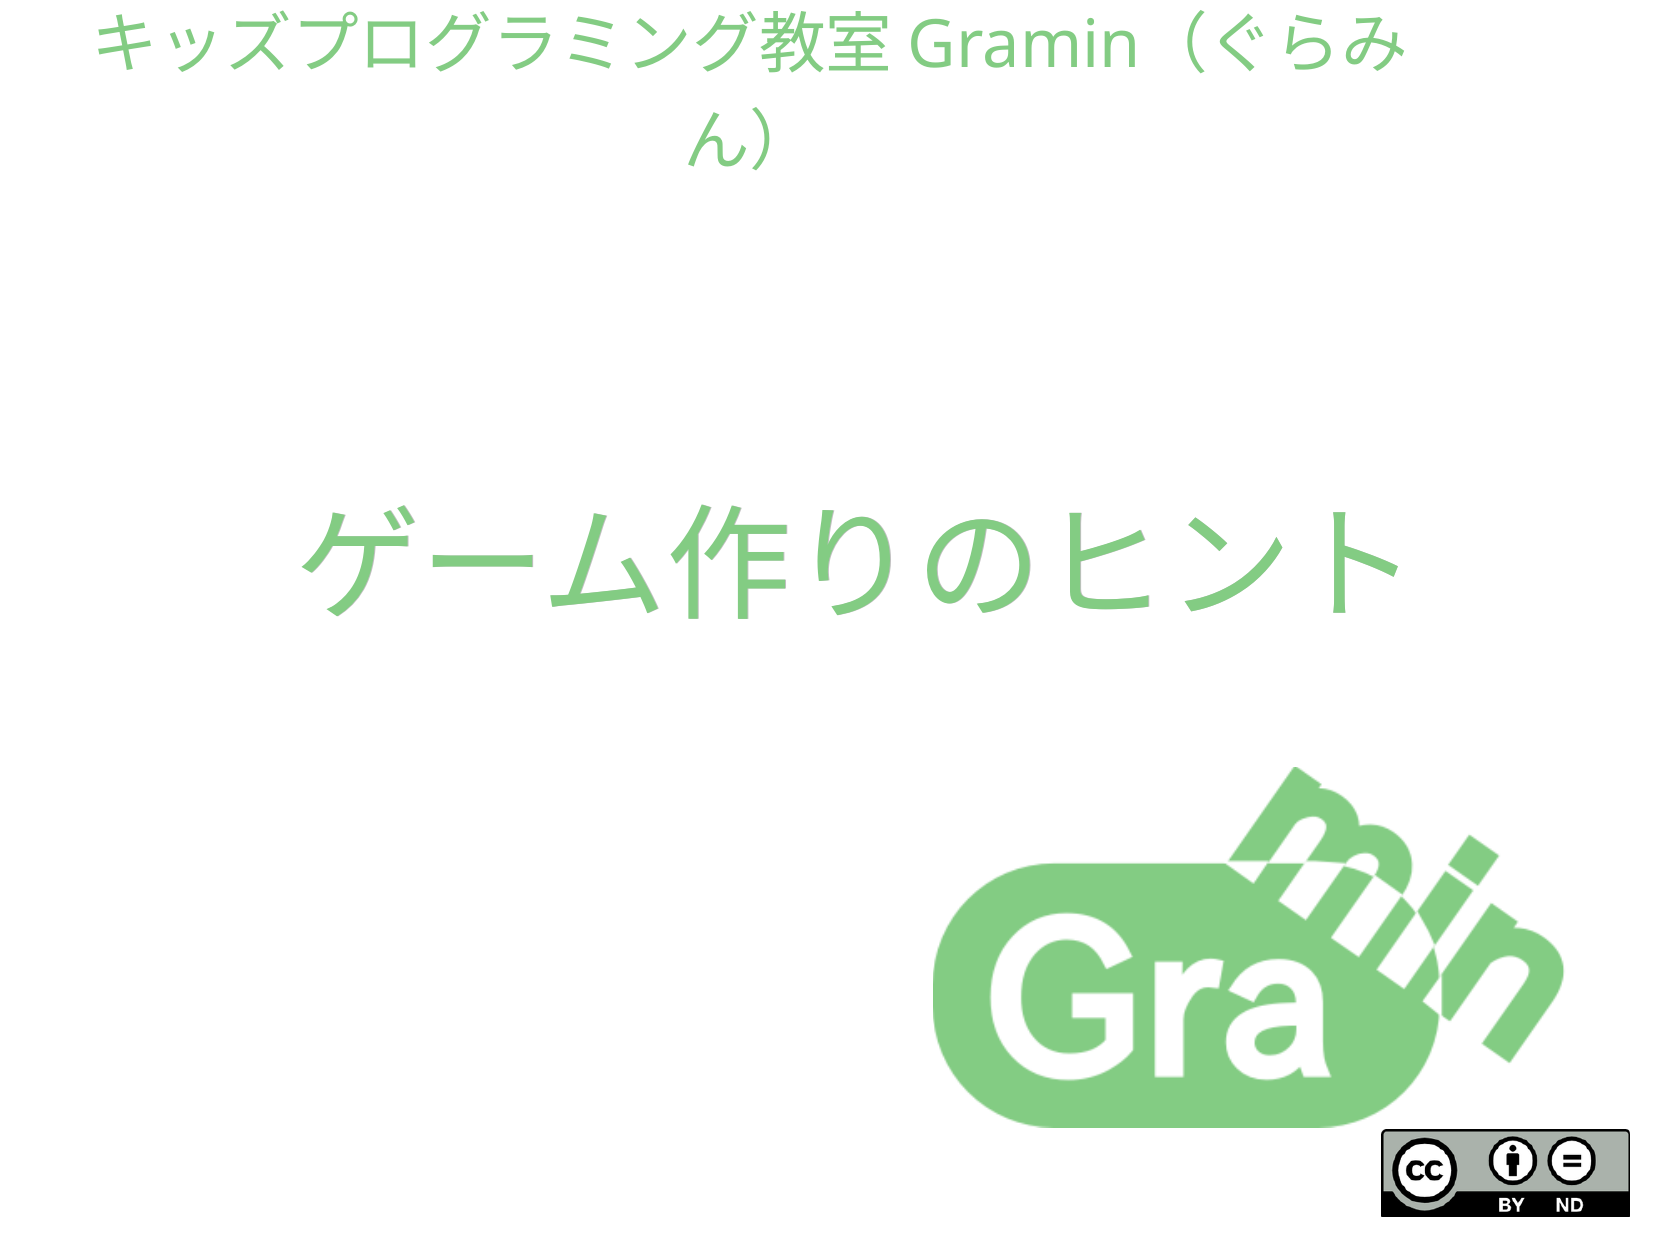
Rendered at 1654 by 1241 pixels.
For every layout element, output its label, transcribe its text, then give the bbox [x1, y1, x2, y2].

picture [1381, 1129, 1630, 1217]
title ゲーム作りのヒント [188, 346, 1524, 764]
picture [933, 767, 1577, 1128]
title キッズプログラミング教室 Gramin（ぐらみん） [35, 0, 1465, 178]
